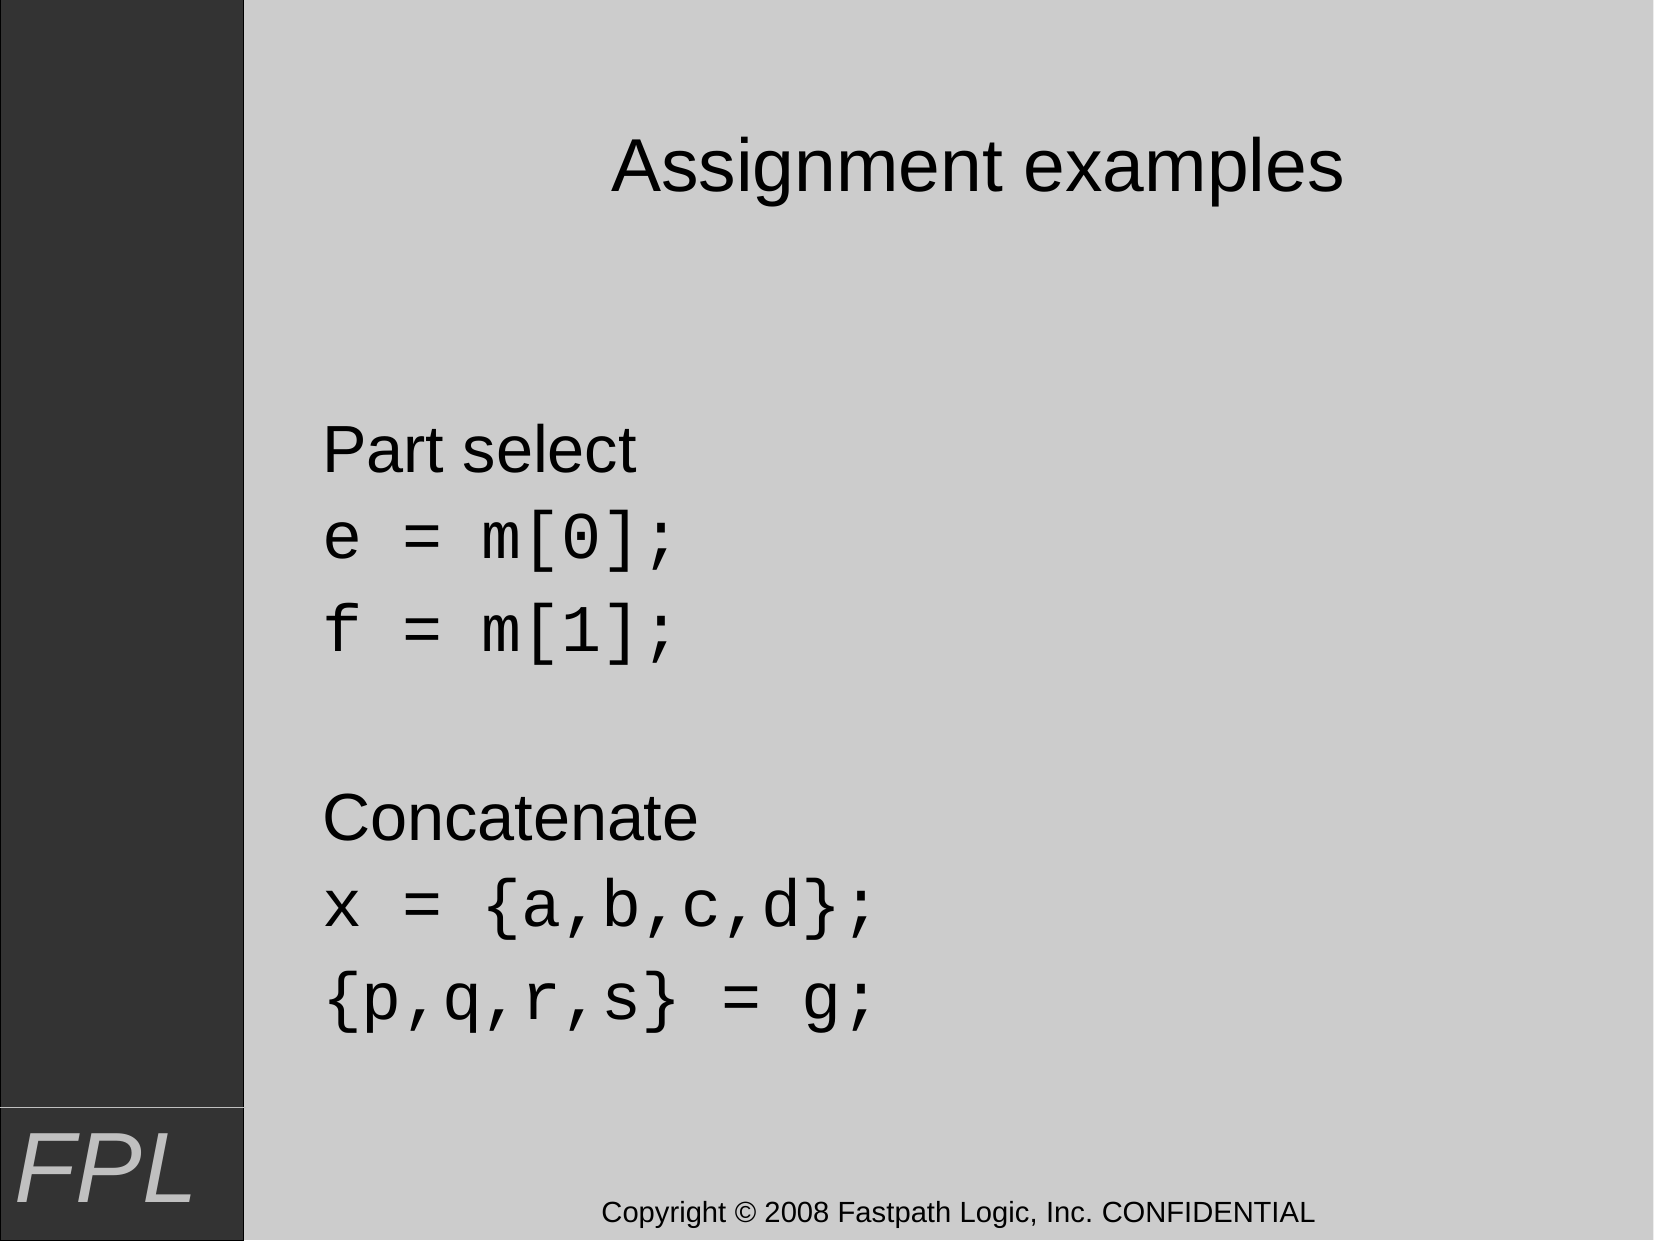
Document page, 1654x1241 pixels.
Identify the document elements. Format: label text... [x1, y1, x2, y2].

subtitle Part select e = m[0]; f = m[1]; Concatenate x = {a,b,c,d}; {p,q,r,s} = g; [322, 272, 1634, 1179]
title Assignment examples [426, 57, 1529, 272]
